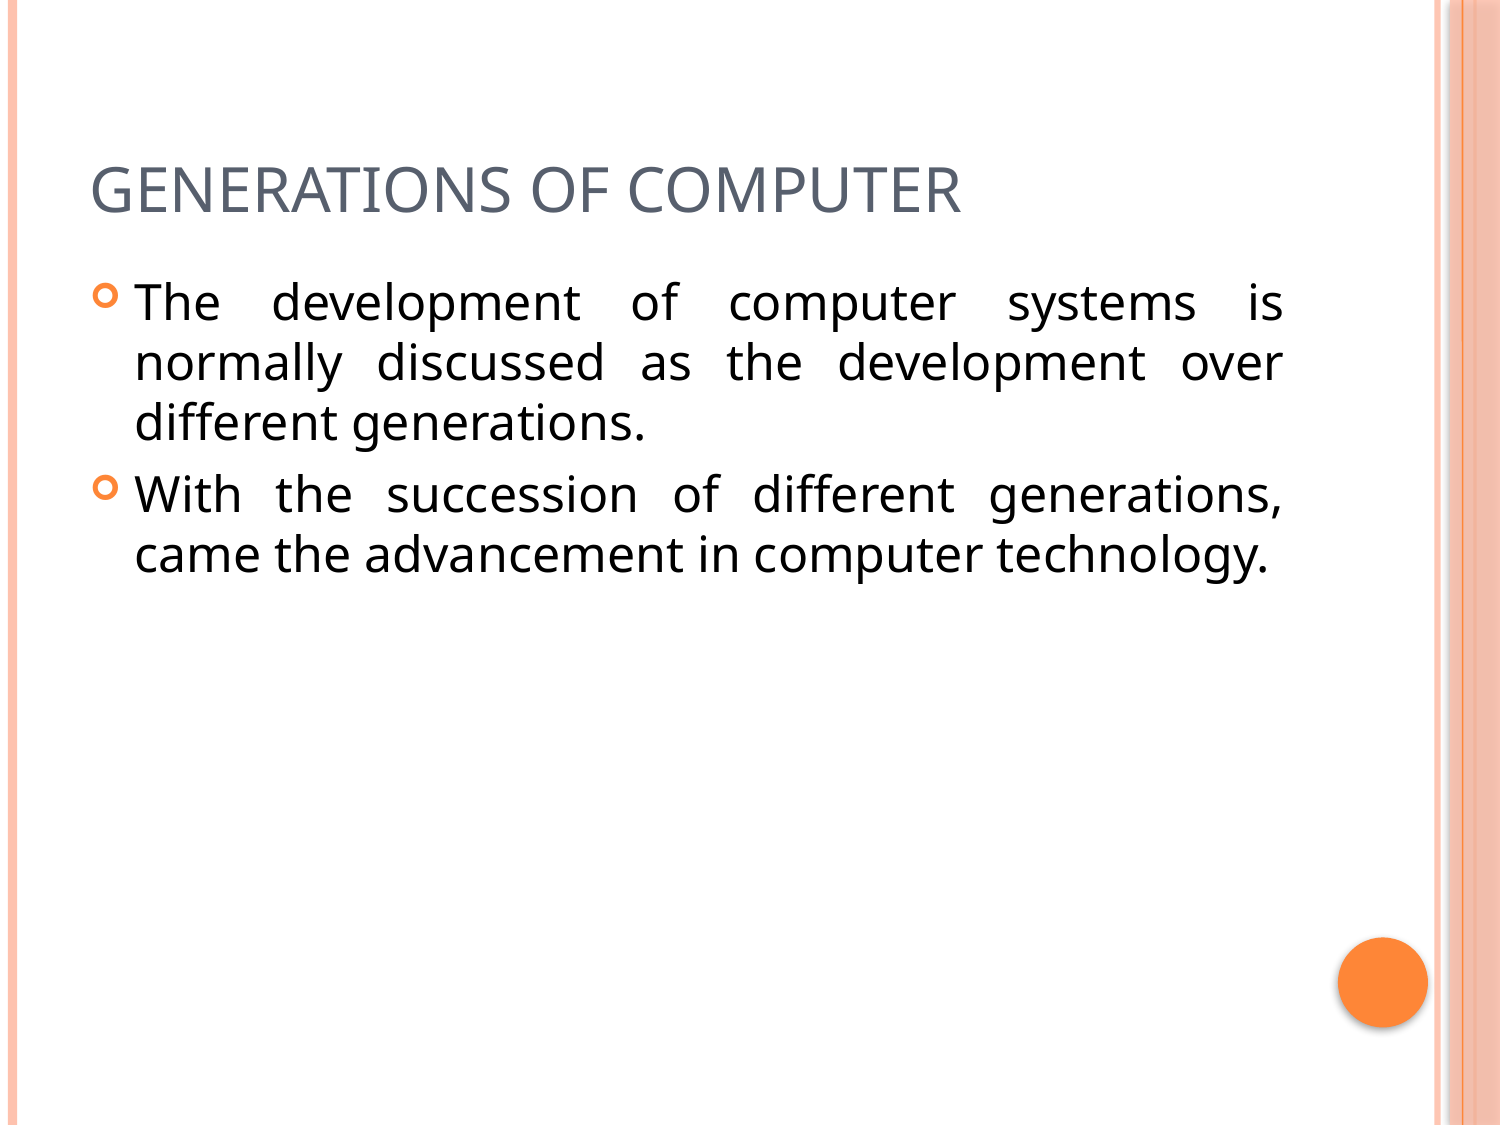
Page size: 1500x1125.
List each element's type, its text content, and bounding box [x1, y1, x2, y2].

list The development of computer systems is normally discussed as the development over different generations. With the succession of different generations, came the advancement in computer technology. [75, 262, 1300, 1062]
title Generations of Computer [75, 45, 1300, 233]
